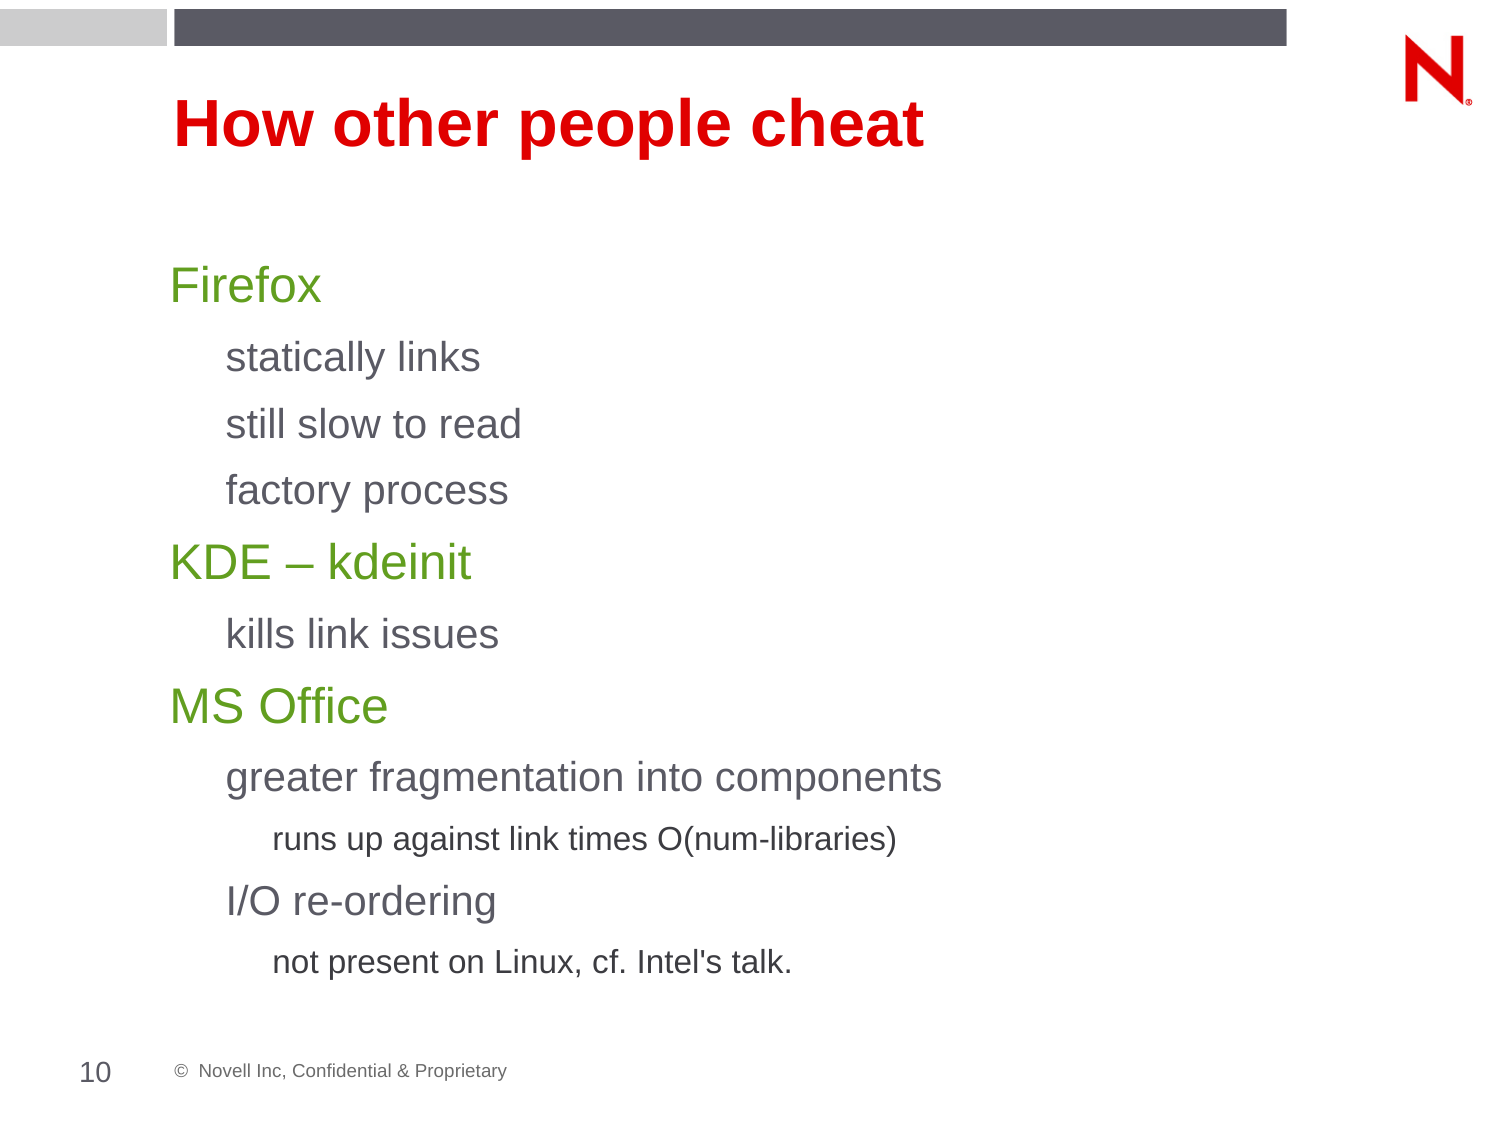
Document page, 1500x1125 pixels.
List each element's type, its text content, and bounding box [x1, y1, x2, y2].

title How other people cheat [173, 41, 1395, 205]
picture [1403, 32, 1473, 107]
list Firefox statically links still slow to read factory process KDE – kdeinit kills link issues MS Office greater fragmentation into components runs up against link times O(num-libraries) I/O re-ordering not present on Linux, cf. Intel's talk. [169, 254, 1410, 986]
